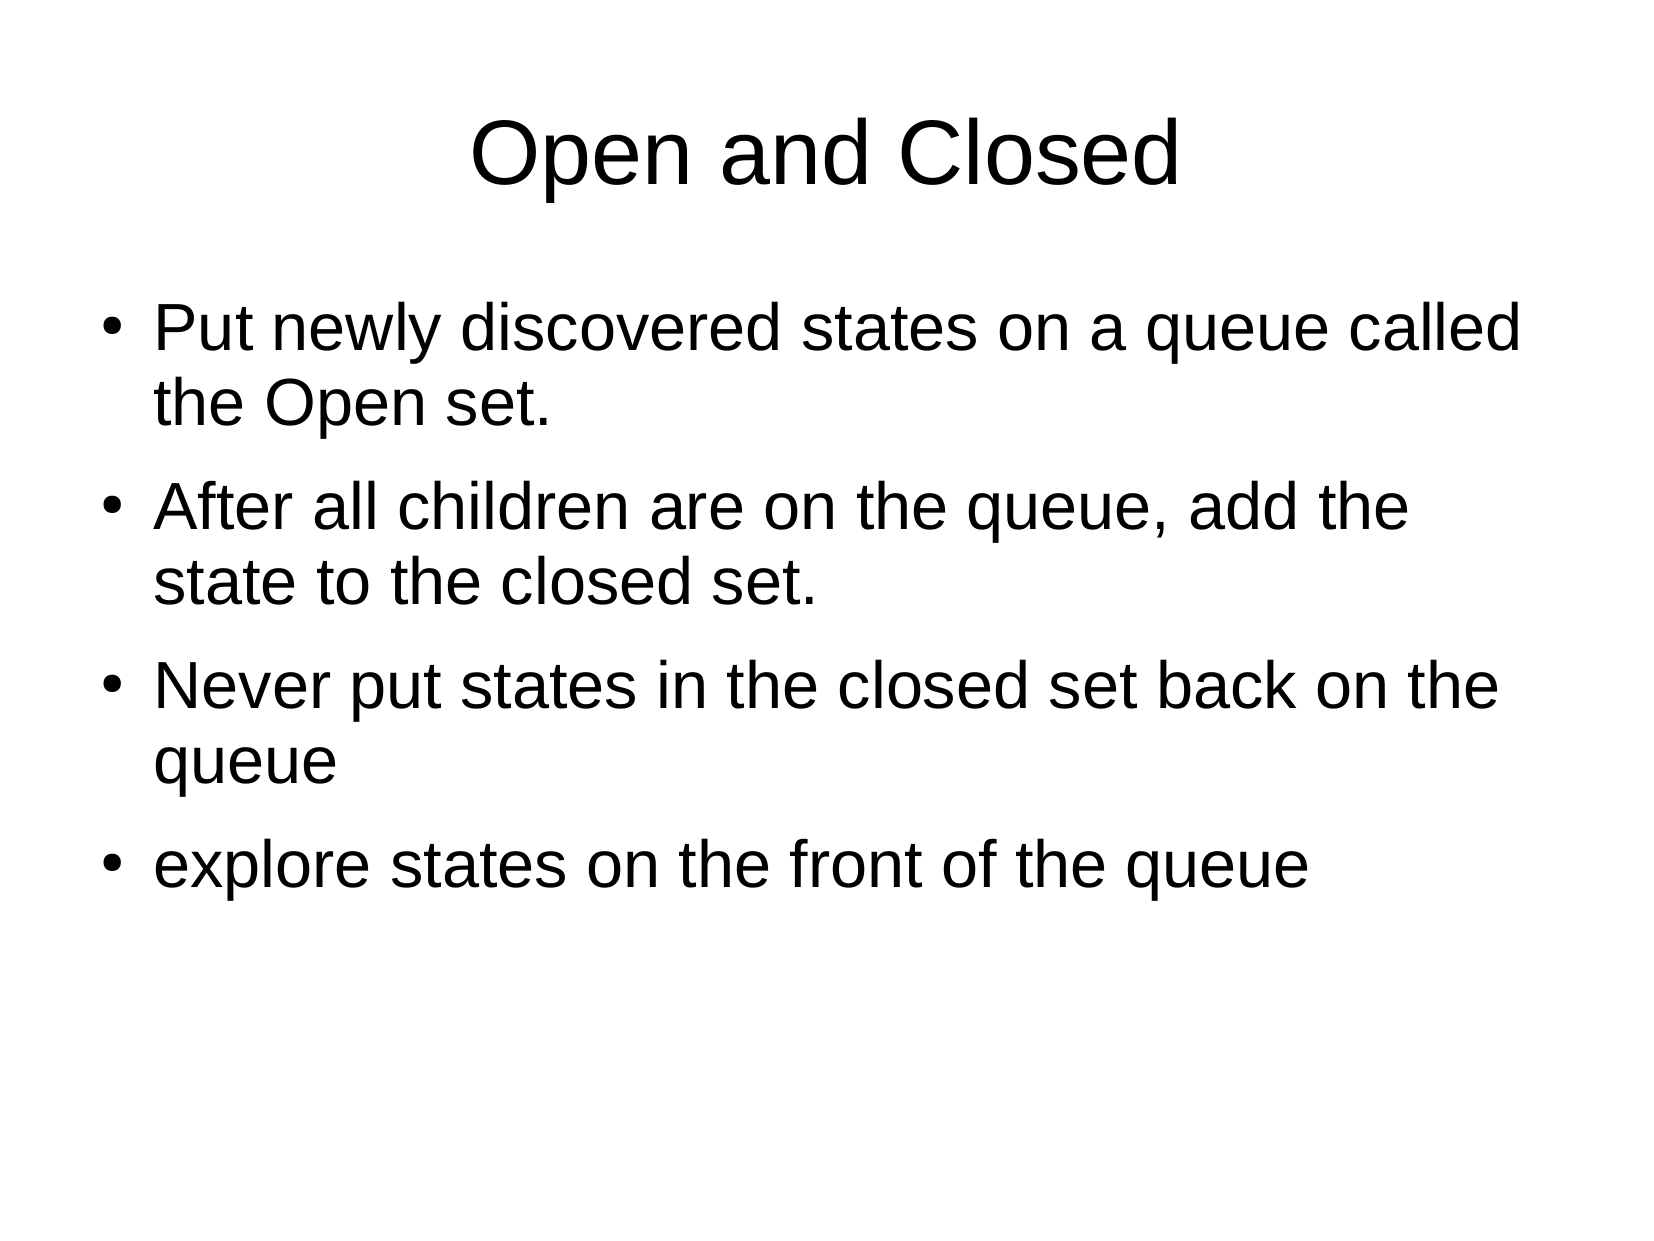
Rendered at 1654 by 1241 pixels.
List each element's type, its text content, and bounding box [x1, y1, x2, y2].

list Put newly discovered states on a queue called the Open set. After all children are on the queue, add the state to the closed set. Never put states in the closed set back on the queue explore states on the front of the queue [82, 290, 1571, 1010]
title Open and Closed [82, 49, 1571, 257]
